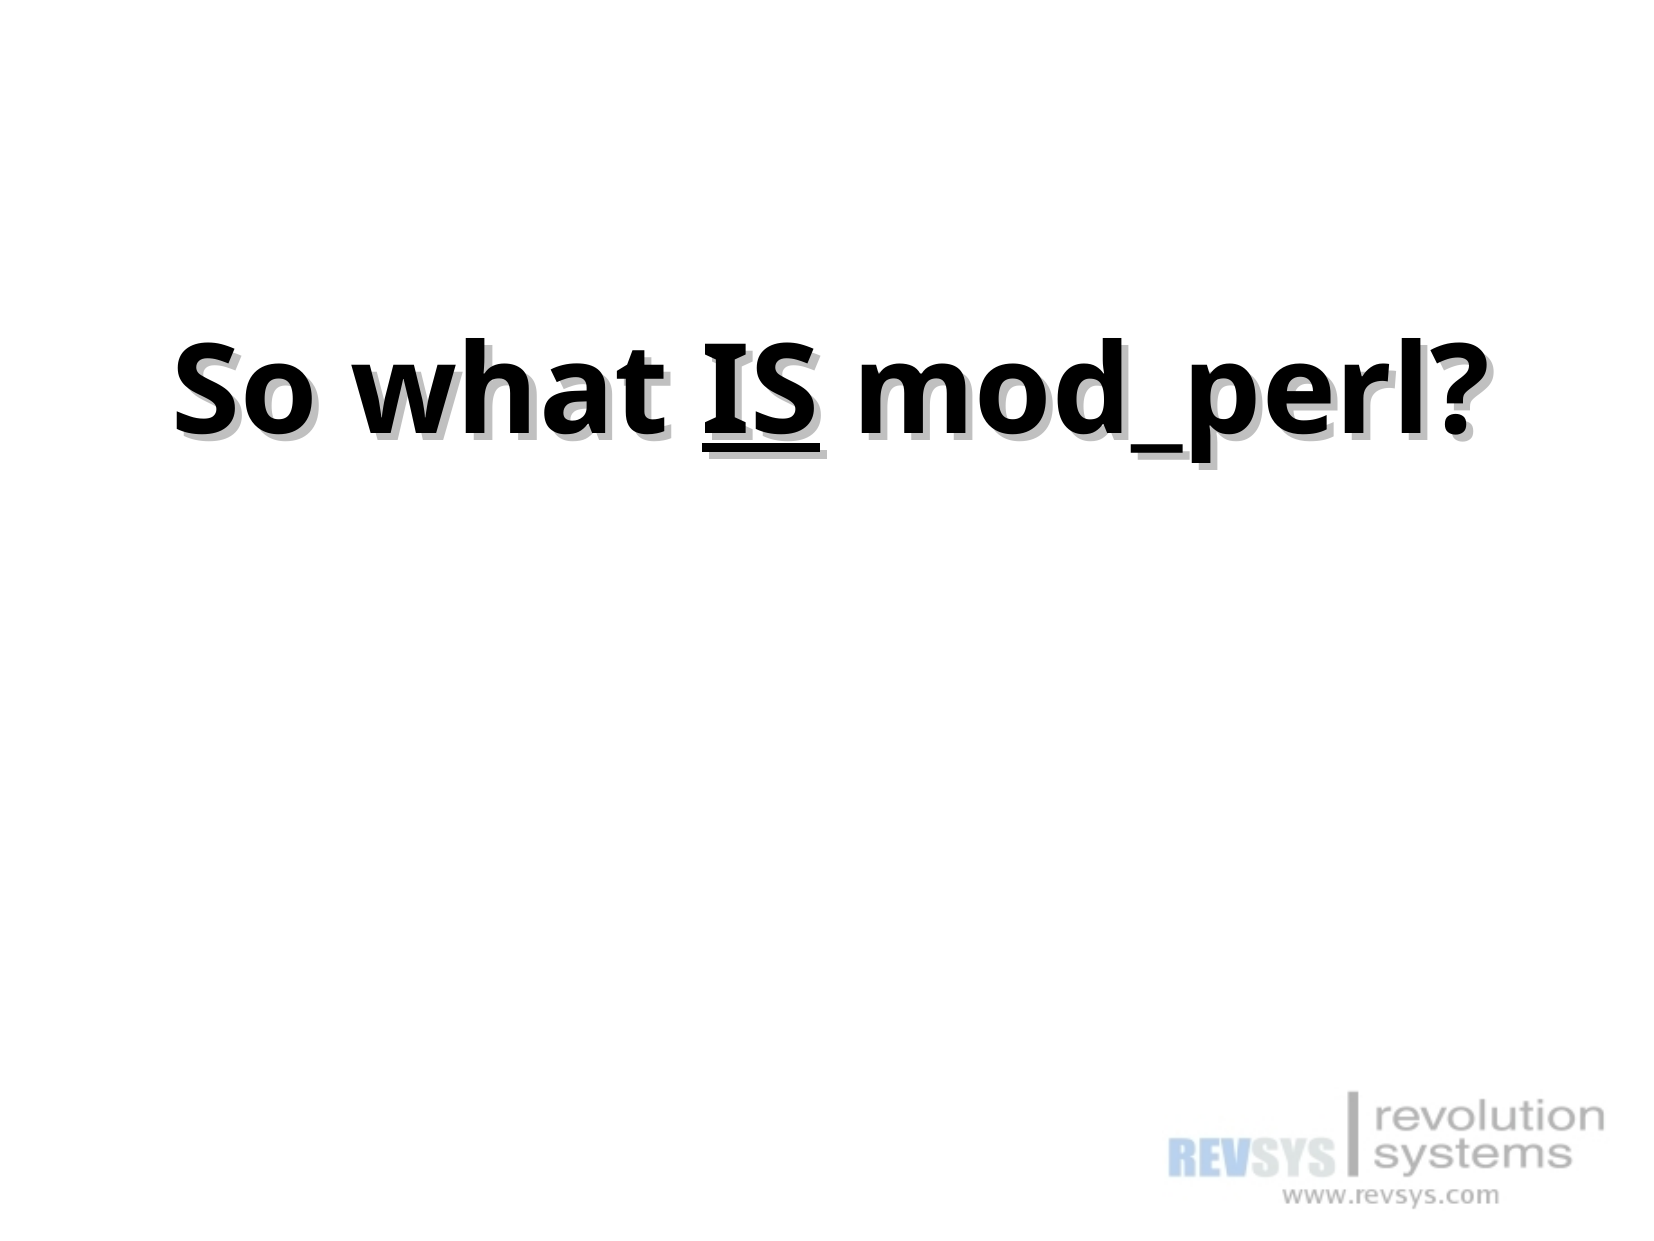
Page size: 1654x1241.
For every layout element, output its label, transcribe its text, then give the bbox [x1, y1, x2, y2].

picture [1162, 1087, 1613, 1211]
title So what IS mod_perl? [87, 187, 1576, 583]
